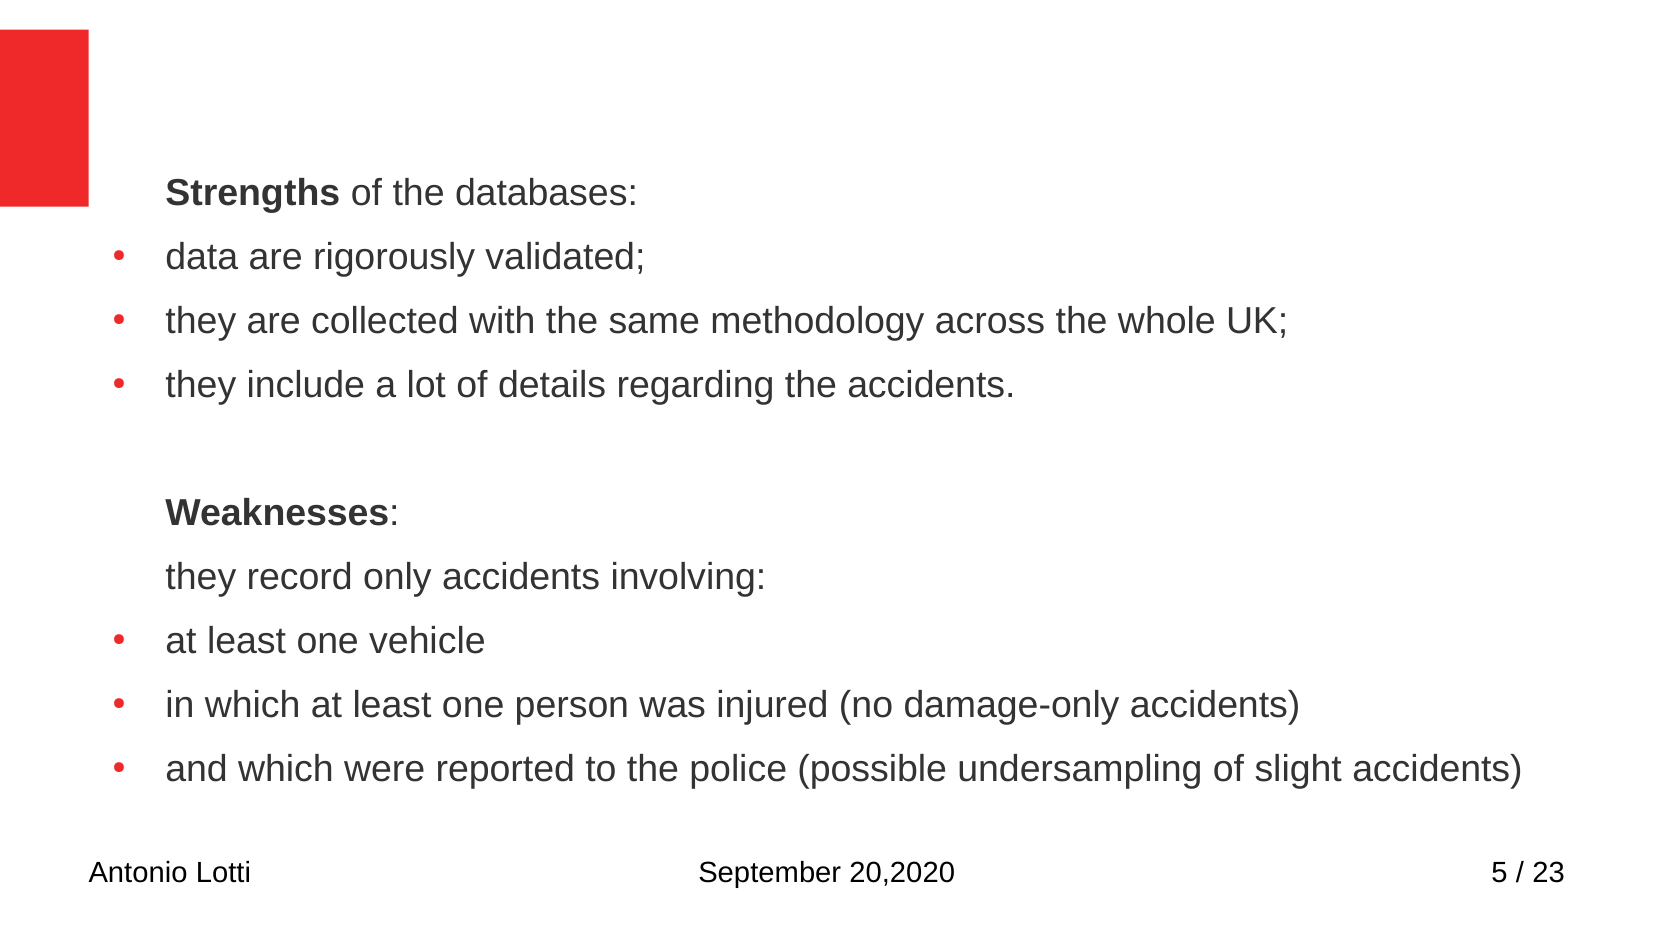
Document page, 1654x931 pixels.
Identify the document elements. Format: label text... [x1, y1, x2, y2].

list Strengths of the databases: data are rigorously validated; they are collected with the same methodology across the whole UK; they include a lot of details regarding the accidents. Weaknesses: they record only accidents involving: at least one vehicle in which at least one person was injured (no damage-only accidents) and which were reported to the police (possible undersampling of slight accidents) [94, 171, 1542, 792]
